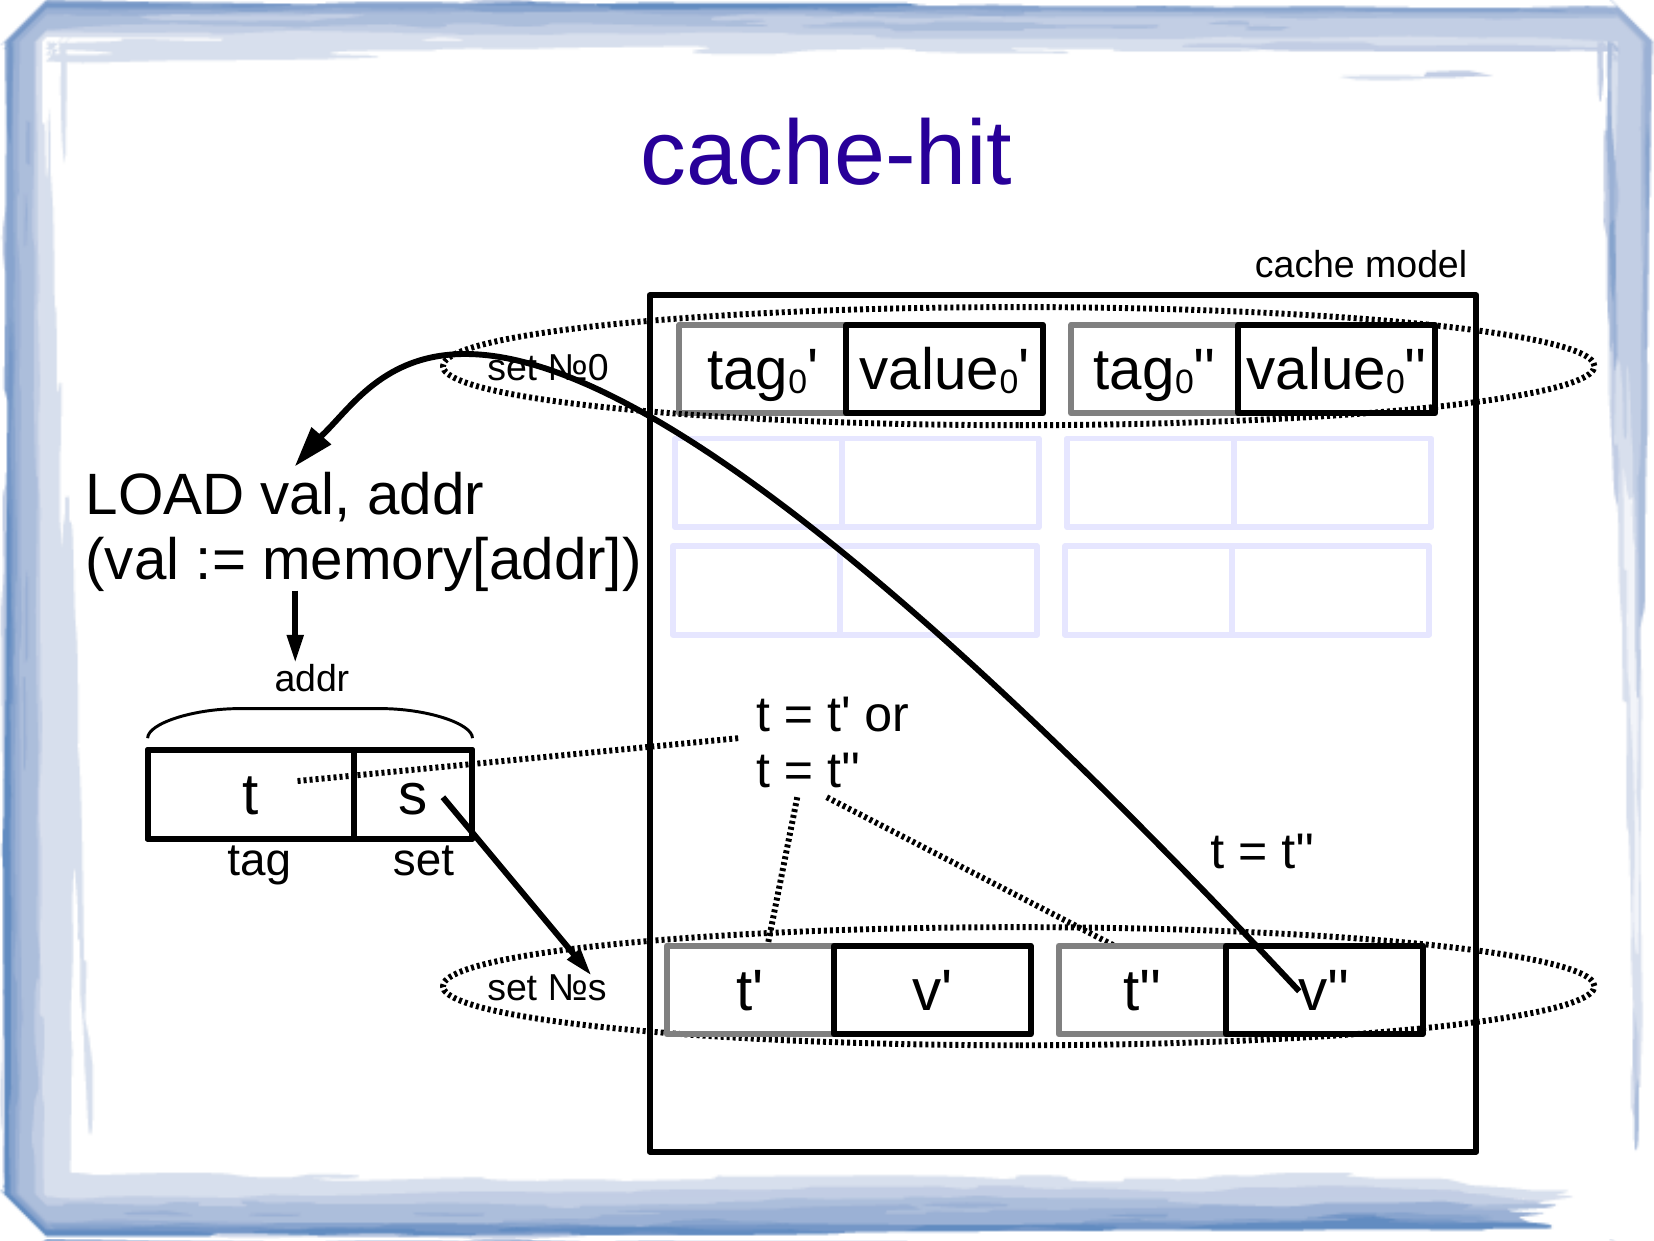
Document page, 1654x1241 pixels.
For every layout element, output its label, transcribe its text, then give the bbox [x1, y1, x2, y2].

text_box t [147, 750, 355, 839]
text_box LOAD val, addr (val := memory[addr]) [70, 454, 647, 600]
text_box addr [259, 649, 365, 707]
text_box t' [666, 945, 833, 1035]
text_box tag0'' [1071, 324, 1238, 414]
text_box t = t' or t = t'' [741, 679, 925, 806]
text_box v'' [1225, 945, 1423, 1035]
text_box tag0' [679, 324, 846, 414]
text_box t = t'' [1195, 815, 1330, 887]
text_box value0'' [1238, 324, 1436, 414]
text_box s [355, 750, 473, 839]
title cache-hit [82, 56, 1571, 250]
text_box set [378, 826, 469, 893]
picture [0, 0, 1654, 1241]
text_box set №0 [472, 338, 624, 396]
text_box cache model [1240, 236, 1482, 294]
text_box set №s [472, 958, 622, 1016]
text_box value0' [846, 324, 1043, 414]
text_box LOAD val, addr (val := memory[addr]) [653, 454, 658, 600]
text_box t'' [1058, 945, 1225, 1035]
text_box v' [833, 945, 1031, 1035]
text_box set №0 [472, 358, 602, 396]
text_box tag [212, 826, 307, 893]
